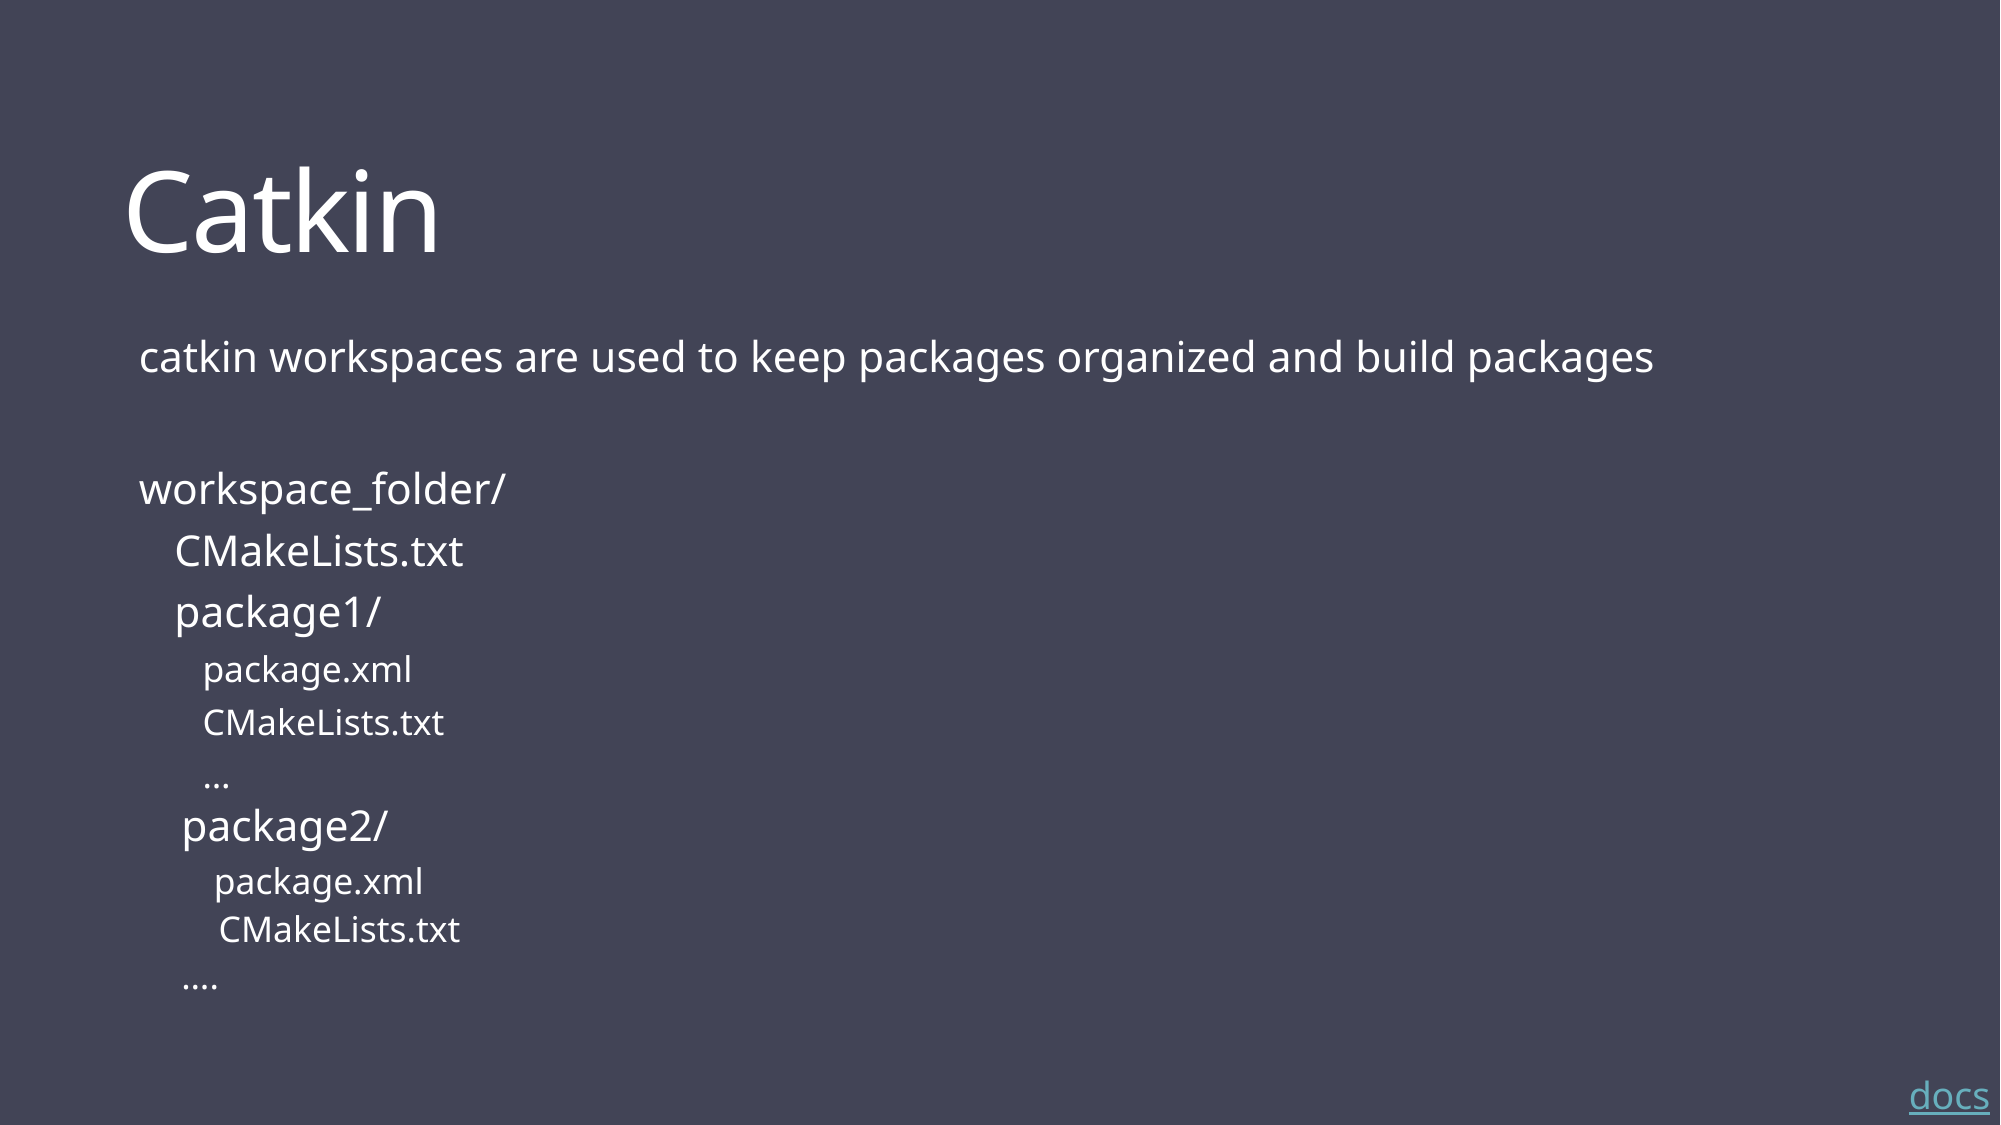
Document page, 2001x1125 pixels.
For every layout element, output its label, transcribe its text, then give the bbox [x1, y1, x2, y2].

text_box docs [1893, 1064, 2000, 1125]
list catkin workspaces are used to keep packages organized and build packages workspace_folder/ CMakeLists.txt package1/ package.xml CMakeLists.txt … package2/ package.xml CMakeLists.txt …. [111, 329, 1876, 1012]
title Catkin [107, 81, 1875, 354]
